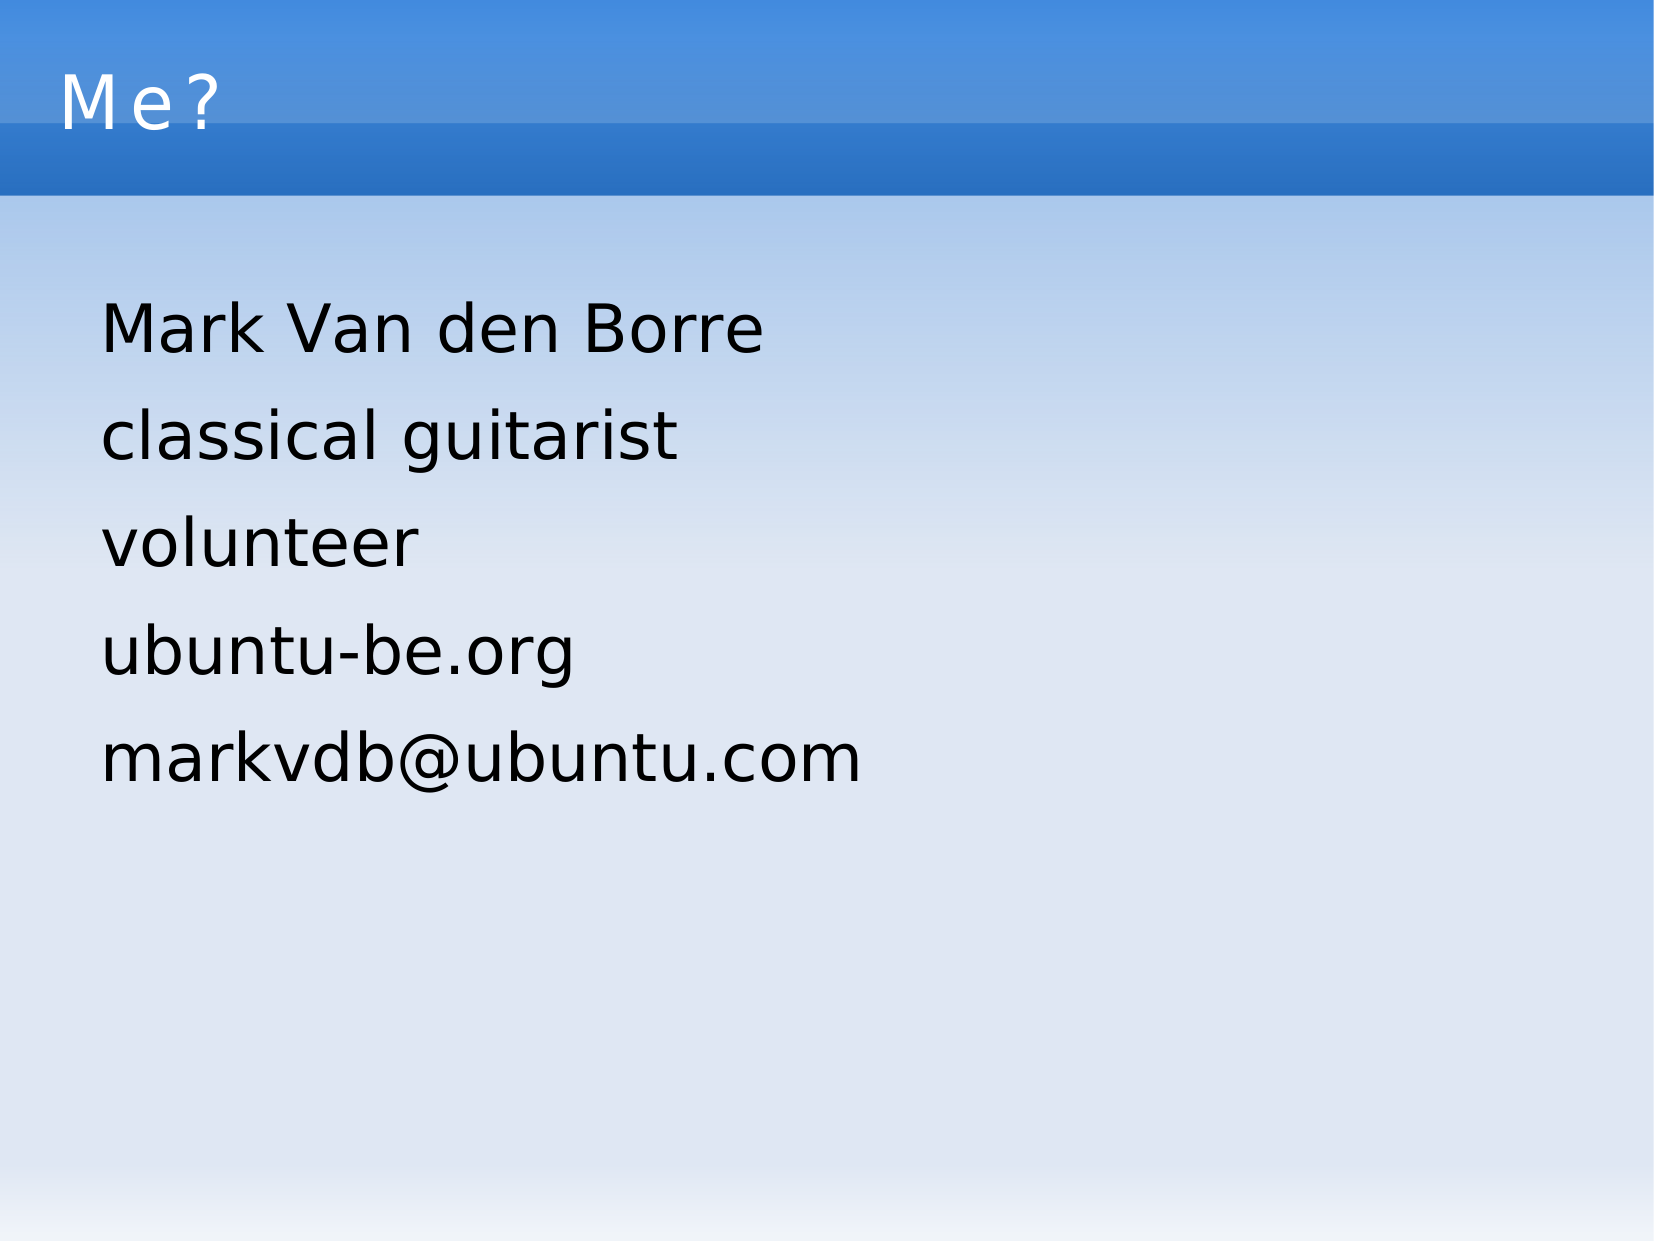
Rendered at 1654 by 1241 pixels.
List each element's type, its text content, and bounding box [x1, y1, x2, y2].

picture [0, 0, 1654, 1241]
title Me? [59, 29, 1270, 178]
list Mark Van den Borre classical guitarist volunteer ubuntu-be.org markvdb@ubuntu.com [82, 290, 1571, 1109]
